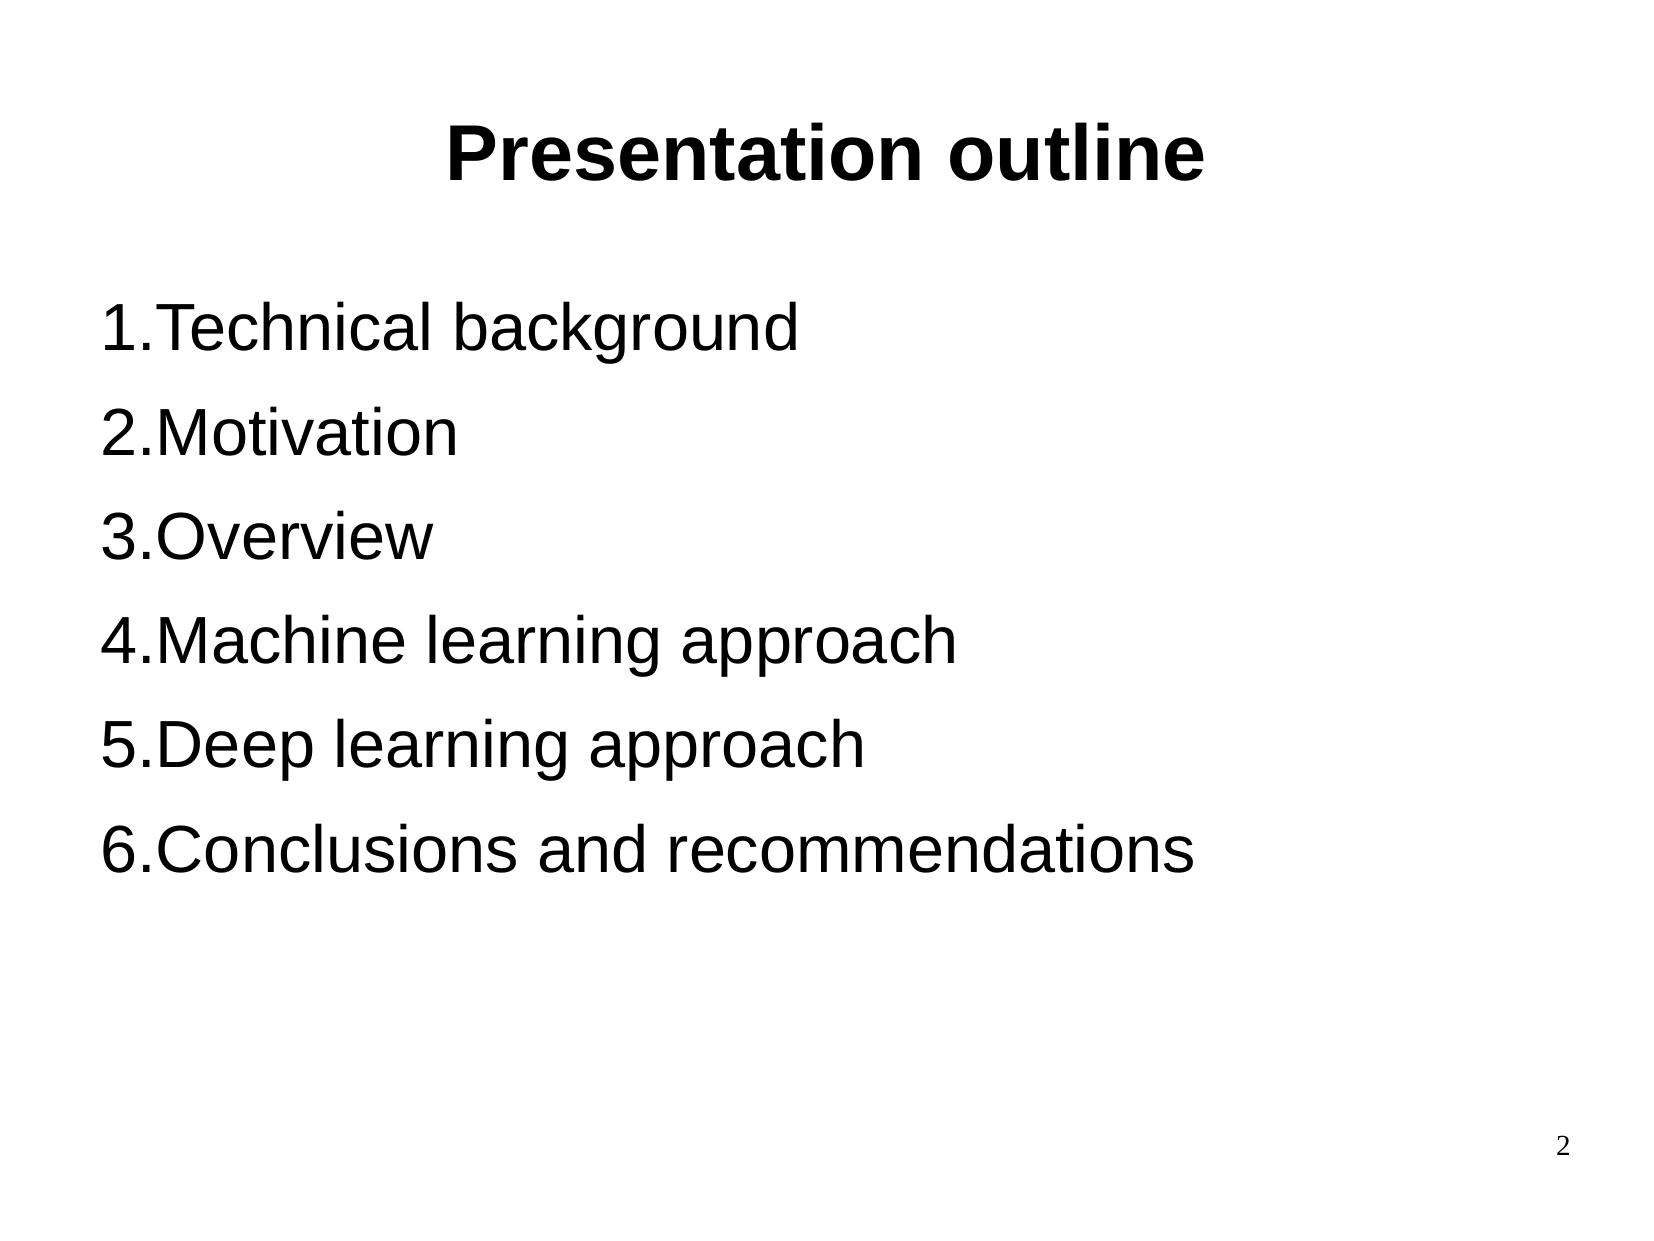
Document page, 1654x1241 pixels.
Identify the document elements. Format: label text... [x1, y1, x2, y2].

title Presentation outline [82, 49, 1571, 257]
list Technical background Motivation Overview Machine learning approach Deep learning approach Conclusions and recommendations [82, 290, 1571, 1010]
